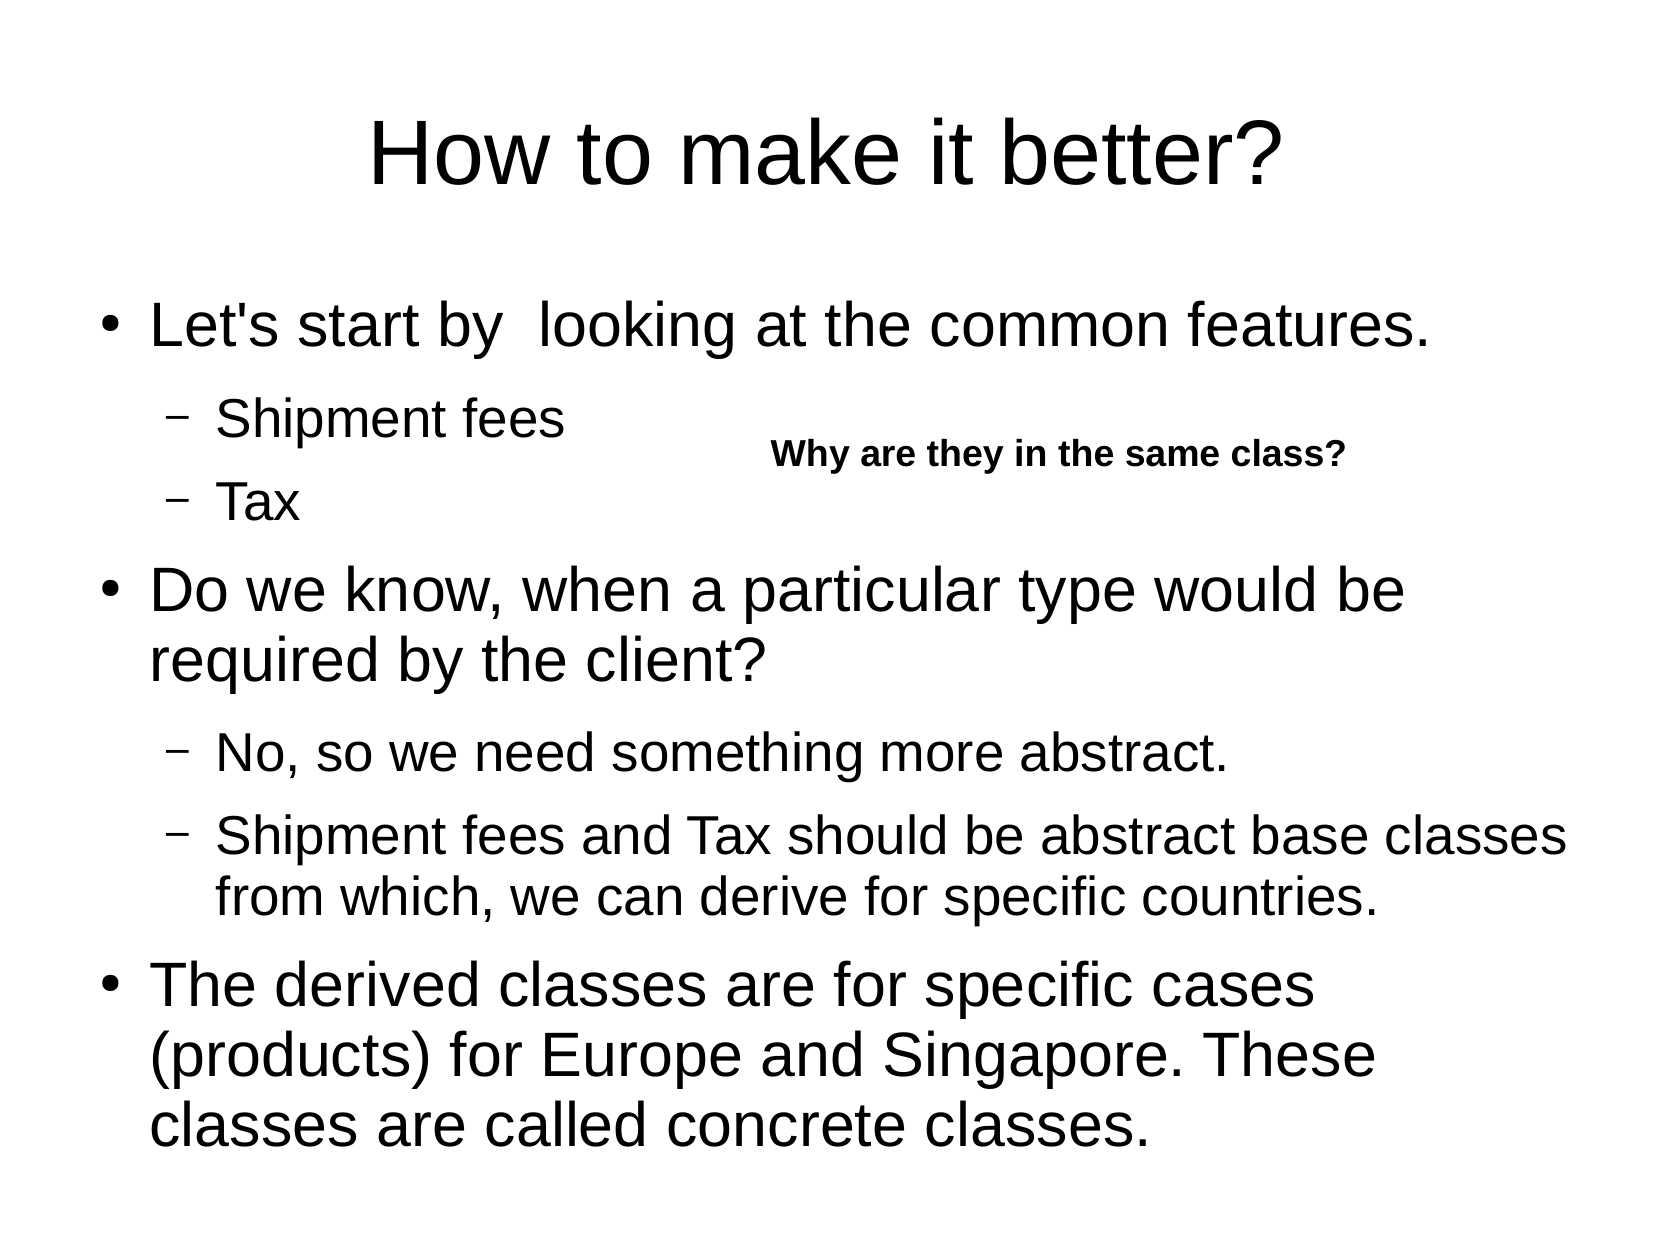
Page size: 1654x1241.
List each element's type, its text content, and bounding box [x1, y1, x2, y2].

title How to make it better? [82, 49, 1571, 257]
list Let's start by looking at the common features. Shipment fees Tax Do we know, when a particular type would be required by the client? No, so we need something more abstract. Shipment fees and Tax should be abstract base classes from which, we can derive for specific countries. The derived classes are for specific cases (products) for Europe and Singapore. These classes are called concrete classes. [82, 290, 1571, 1182]
text_box Why are they in the same class? [755, 425, 1364, 483]
